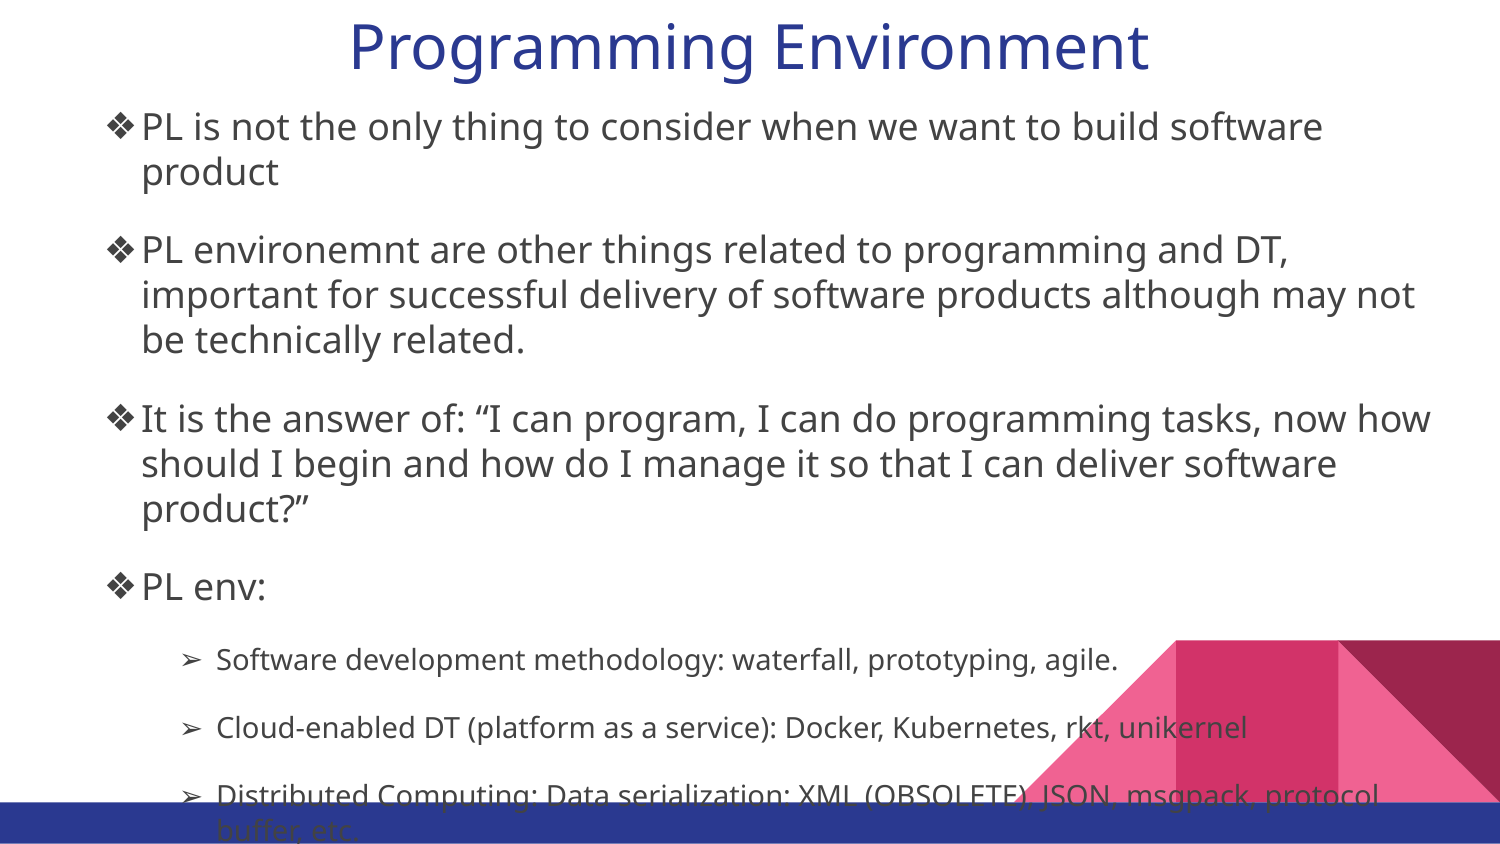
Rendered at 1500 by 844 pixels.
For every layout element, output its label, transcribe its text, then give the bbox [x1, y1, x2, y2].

list PL is not the only thing to consider when we want to build software product PL environemnt are other things related to programming and DT, important for successful delivery of software products although may not be technically related. It is the answer of: “I can program, I can do programming tasks, now how should I begin and how do I manage it so that I can deliver software product?” PL env: Software development methodology: waterfall, prototyping, agile. Cloud-enabled DT (platform as a service): Docker, Kubernetes, rkt, unikernel Distributed Computing: Data serialization: XML (OBSOLETE), JSON, msgpack, protocol buffer, etc. Testing and Continous Integration Online tools: workflow management (ex: trello), communication (Slack) Project Management: Github, Gitlab Product Development: Aha (aha.io) [51, 87, 1449, 794]
title Programming Environment [51, 0, 1449, 87]
